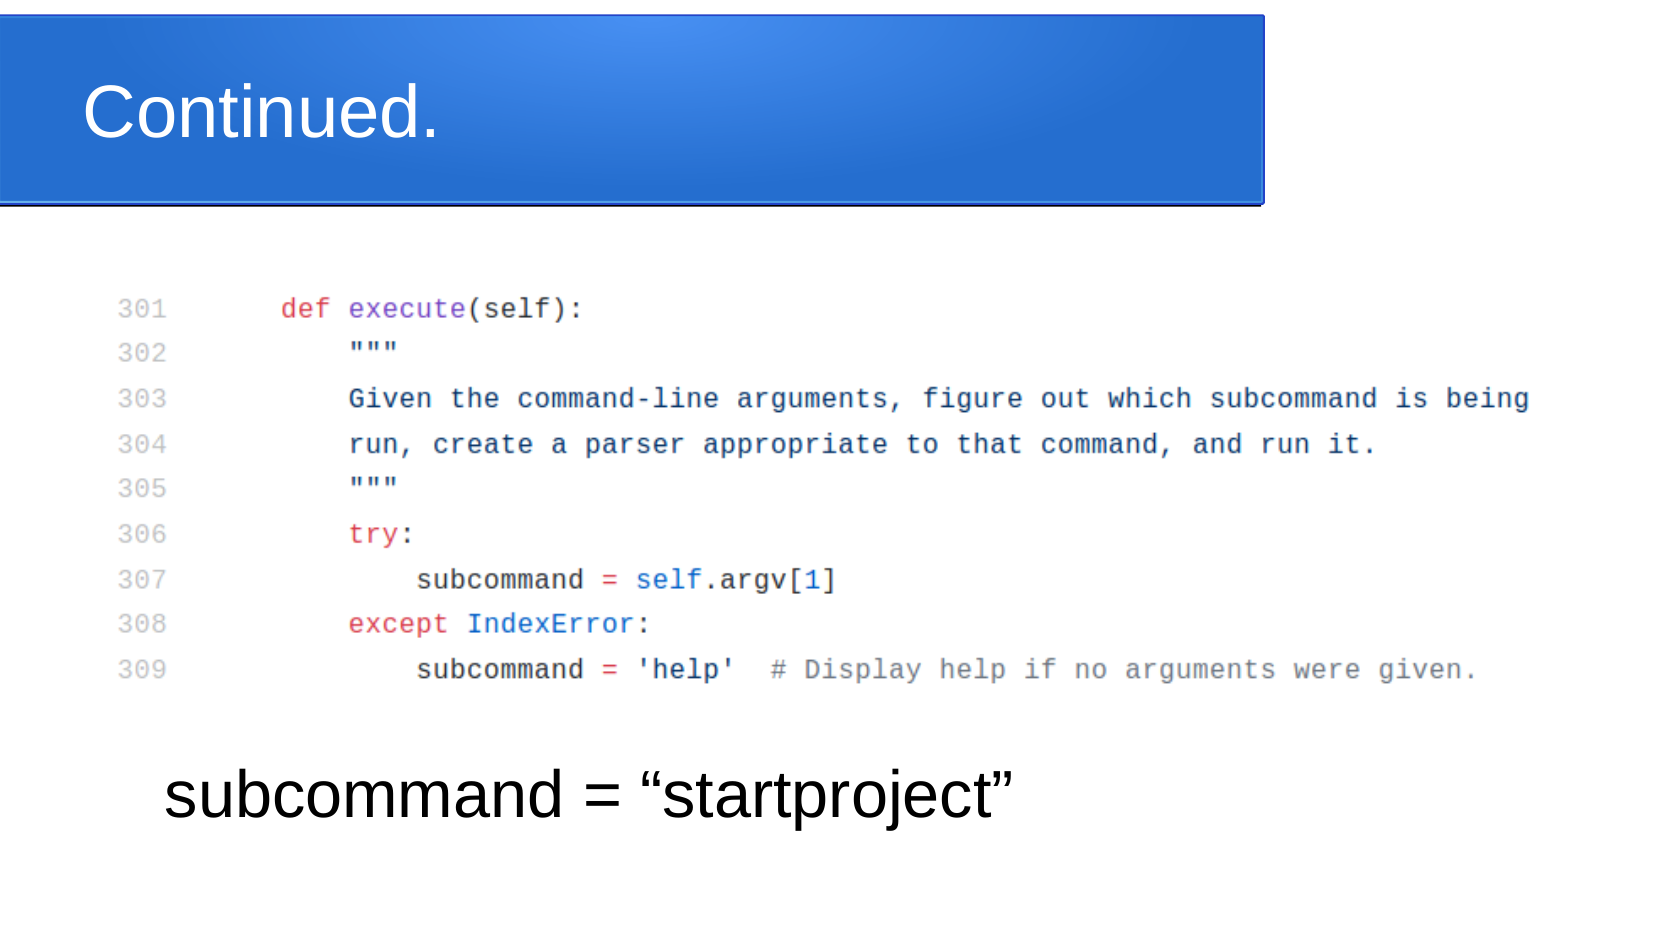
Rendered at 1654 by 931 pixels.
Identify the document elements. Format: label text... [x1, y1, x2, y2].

picture [82, 284, 1571, 704]
text_box subcommand = “startproject” [150, 750, 1471, 840]
title Continued. [82, 35, 1235, 189]
